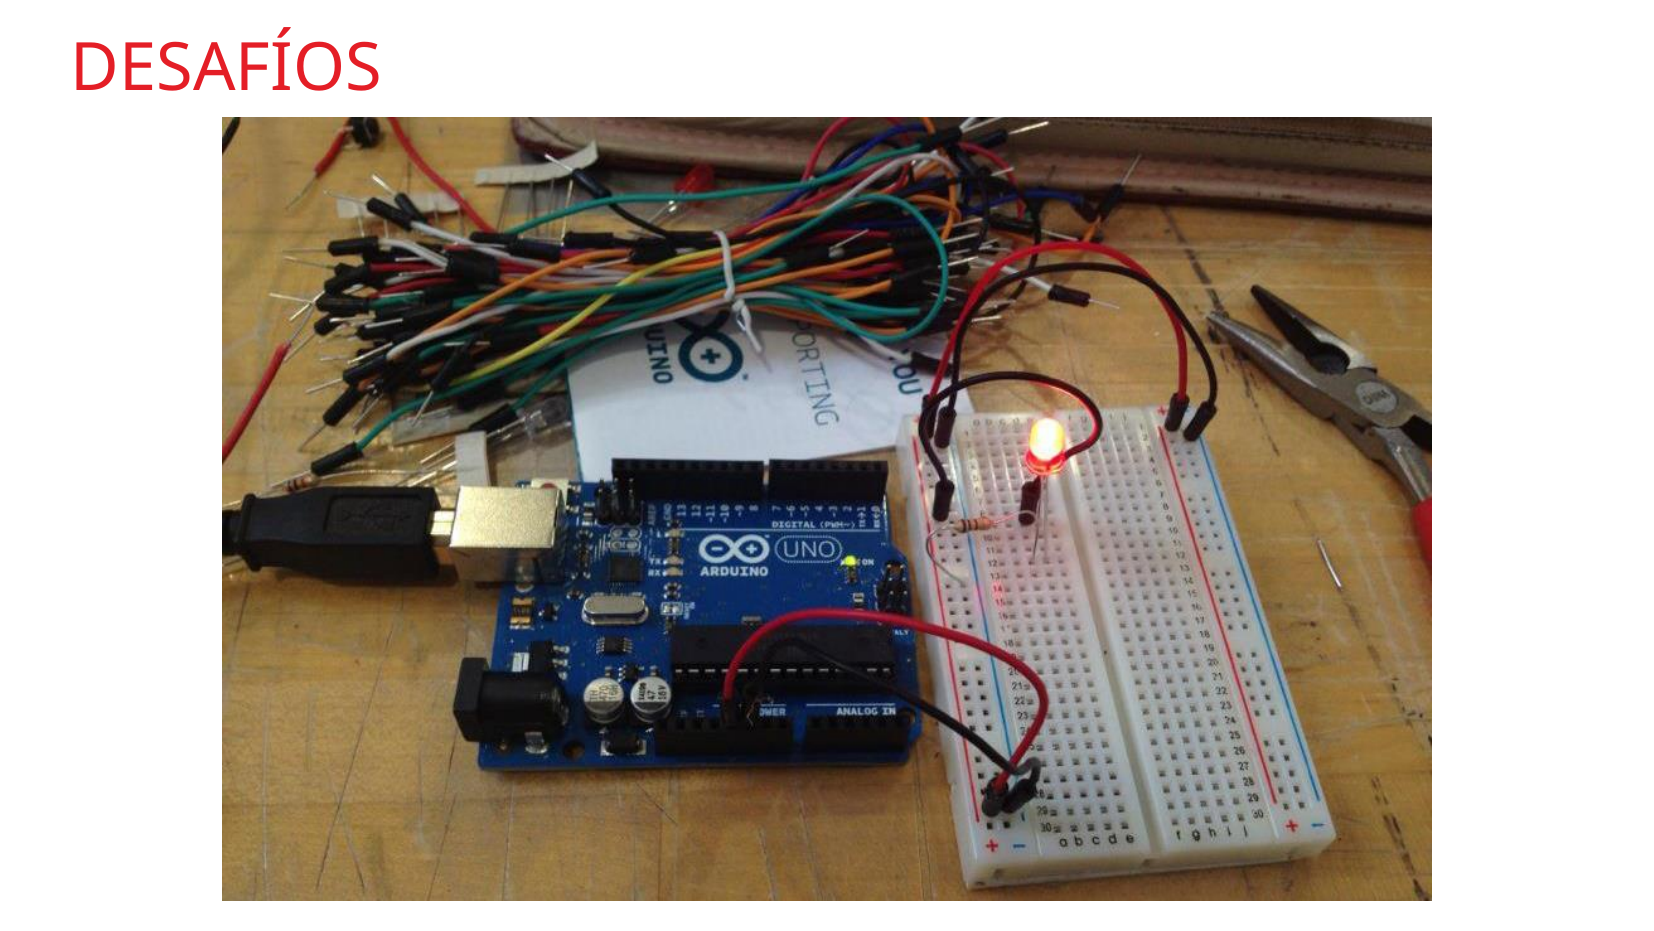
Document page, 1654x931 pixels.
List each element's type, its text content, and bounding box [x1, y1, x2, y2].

title DESAFÍOS [70, 11, 1347, 118]
picture [222, 117, 1432, 901]
